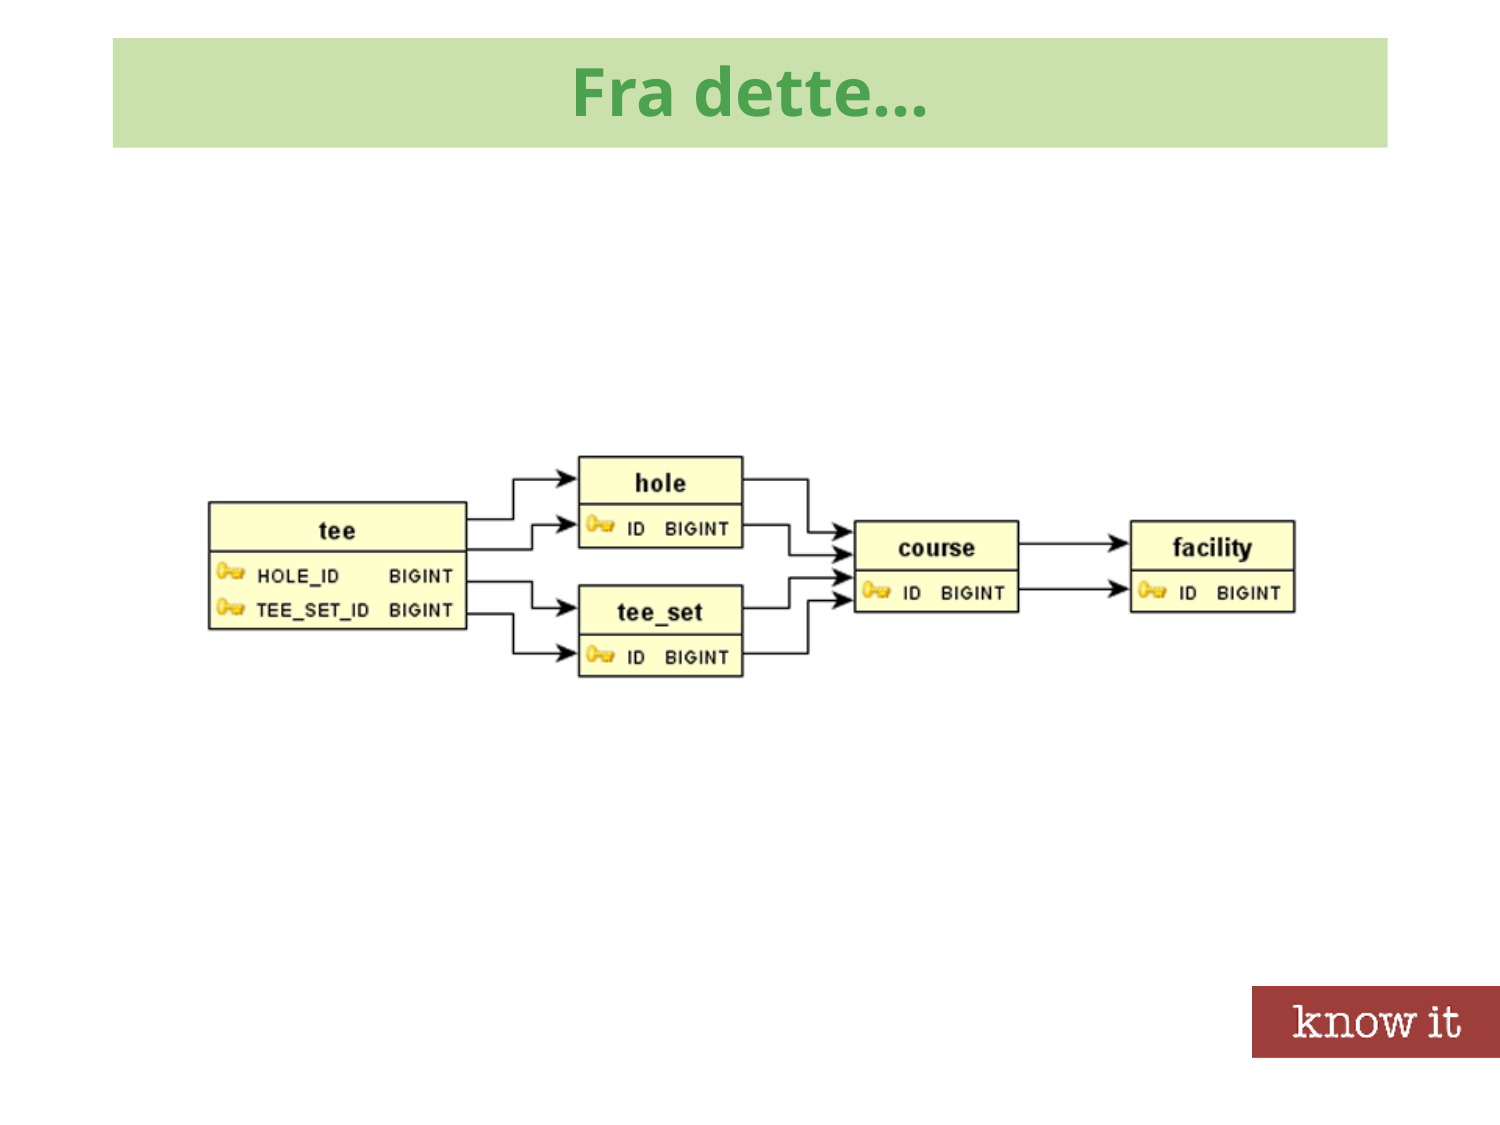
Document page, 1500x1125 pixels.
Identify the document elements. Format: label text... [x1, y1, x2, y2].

picture [1252, 986, 1500, 1058]
picture [205, 445, 1301, 683]
text_box Fra dette... [112, 38, 1388, 148]
